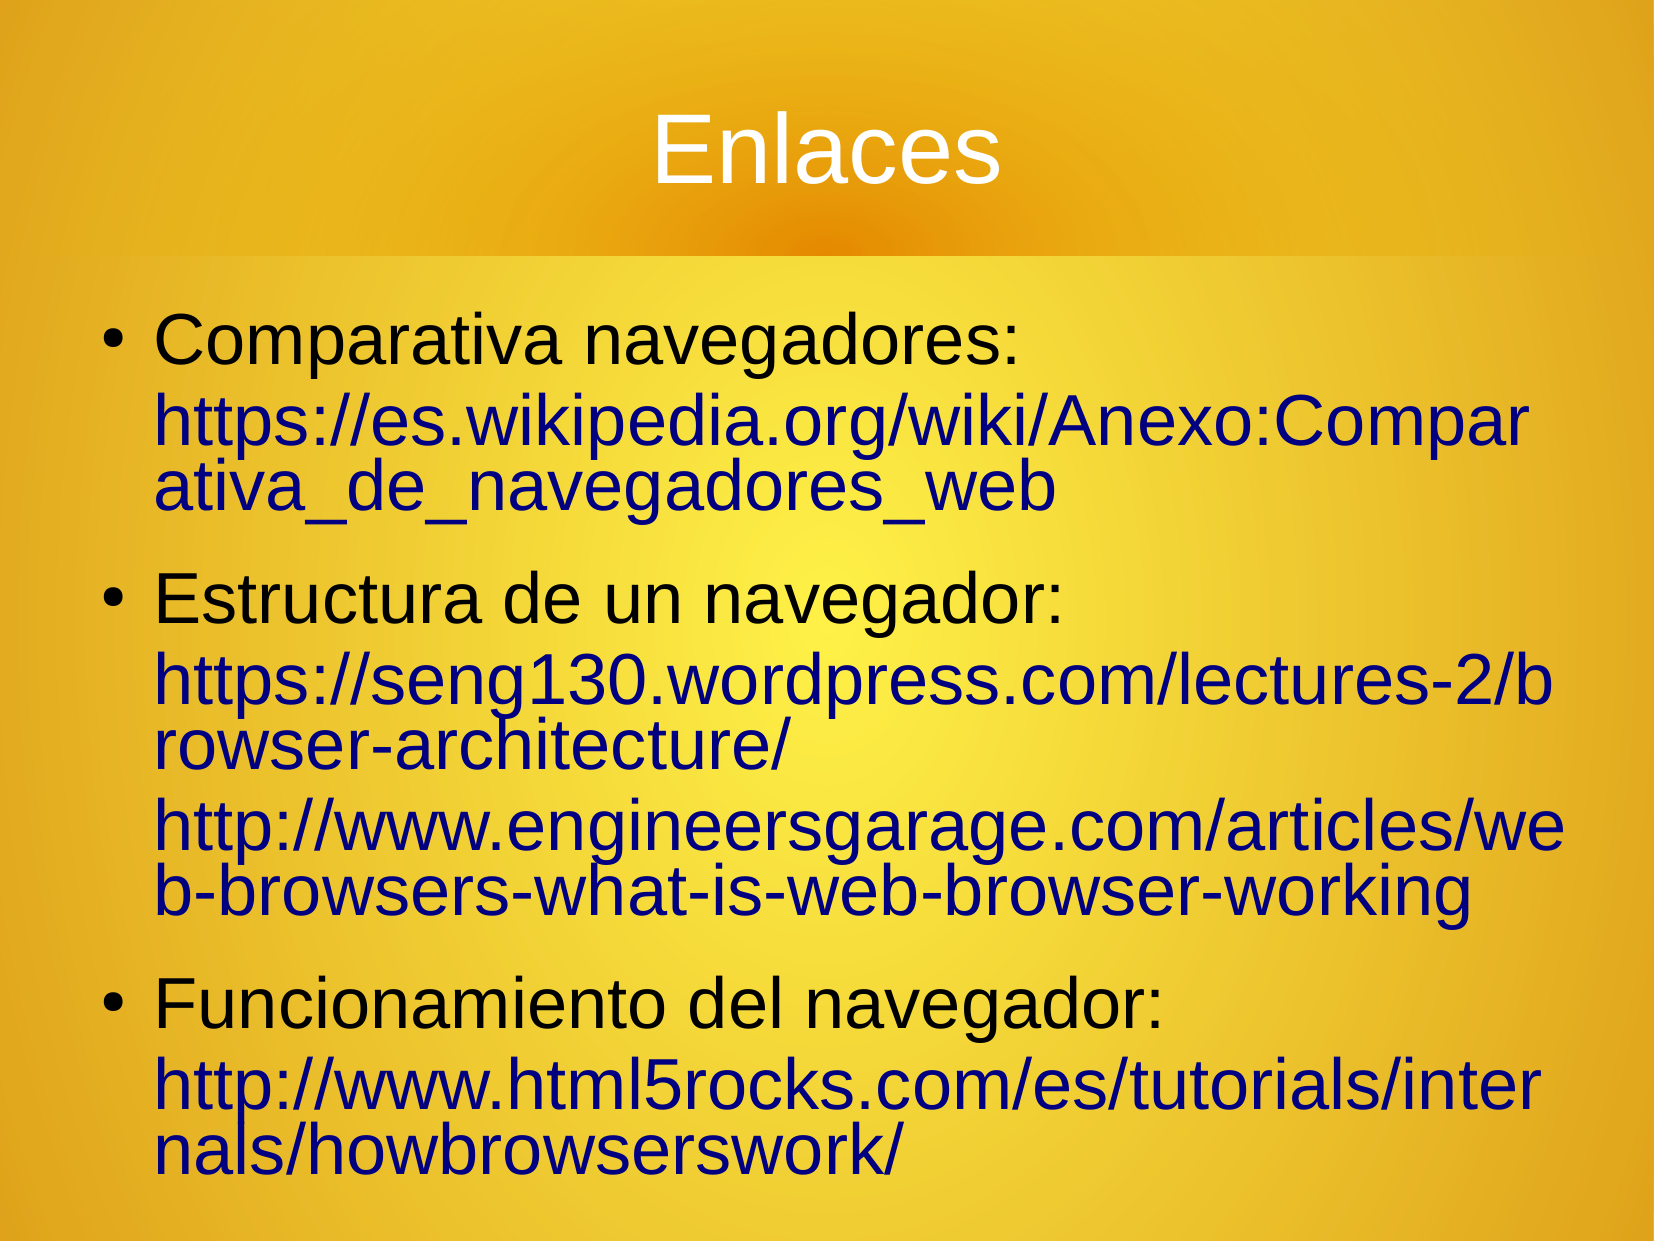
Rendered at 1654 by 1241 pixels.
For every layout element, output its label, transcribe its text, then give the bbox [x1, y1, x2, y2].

list Comparativa navegadores: https://es.wikipedia.org/wiki/Anexo:Comparativa_de_navegadores_web Estructura de un navegador: https://seng130.wordpress.com/lectures-2/browser-architecture/http://www.engineersgarage.com/articles/web-browsers-what-is-web-browser-working Funcionamiento del navegador: http://www.html5rocks.com/es/tutorials/internals/howbrowserswork/ [82, 299, 1571, 1111]
title Enlaces [82, 47, 1571, 252]
